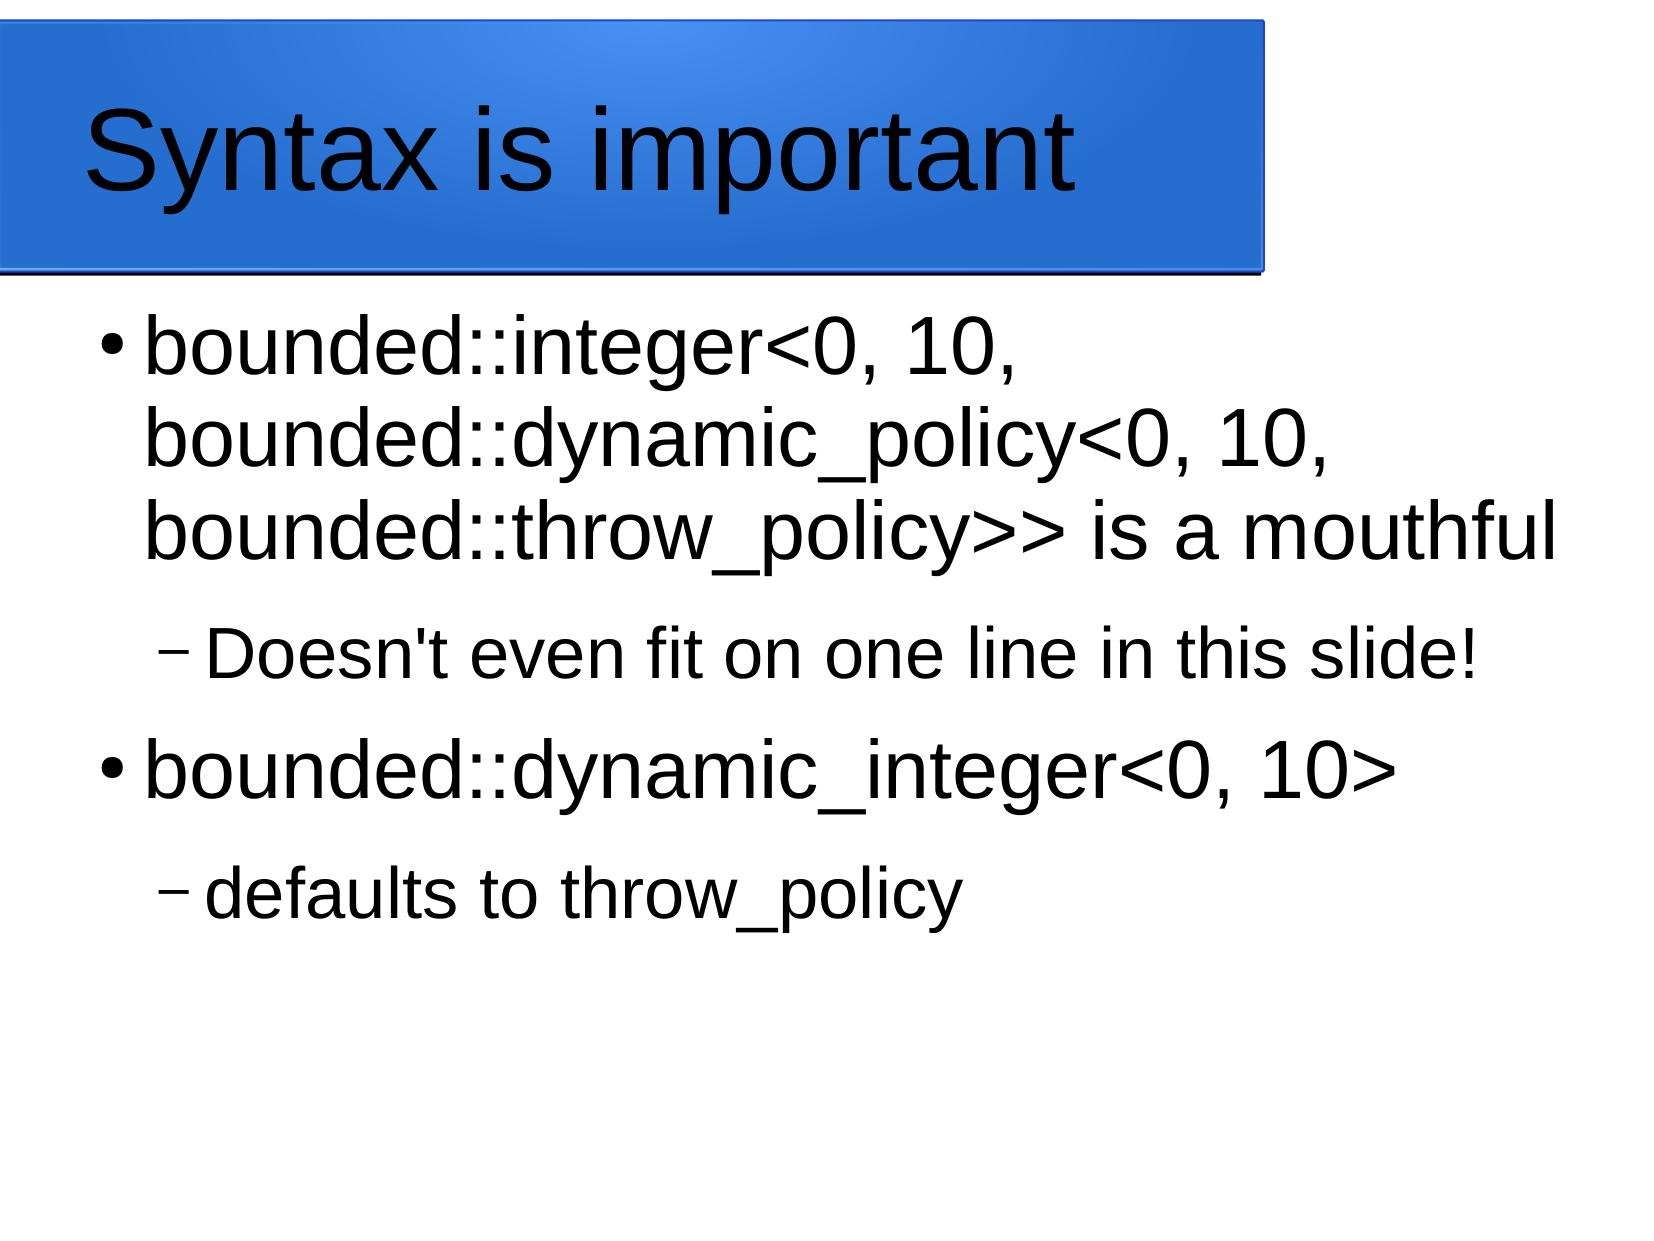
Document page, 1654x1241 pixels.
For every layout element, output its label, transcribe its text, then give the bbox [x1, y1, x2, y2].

title Syntax is important [82, 47, 1235, 252]
list bounded::integer<0, 10, bounded::dynamic_policy<0, 10, bounded::throw_policy>> is a mouthful Doesn't even fit on one line in this slide! bounded::dynamic_integer<0, 10> defaults to throw_policy [82, 299, 1571, 1019]
